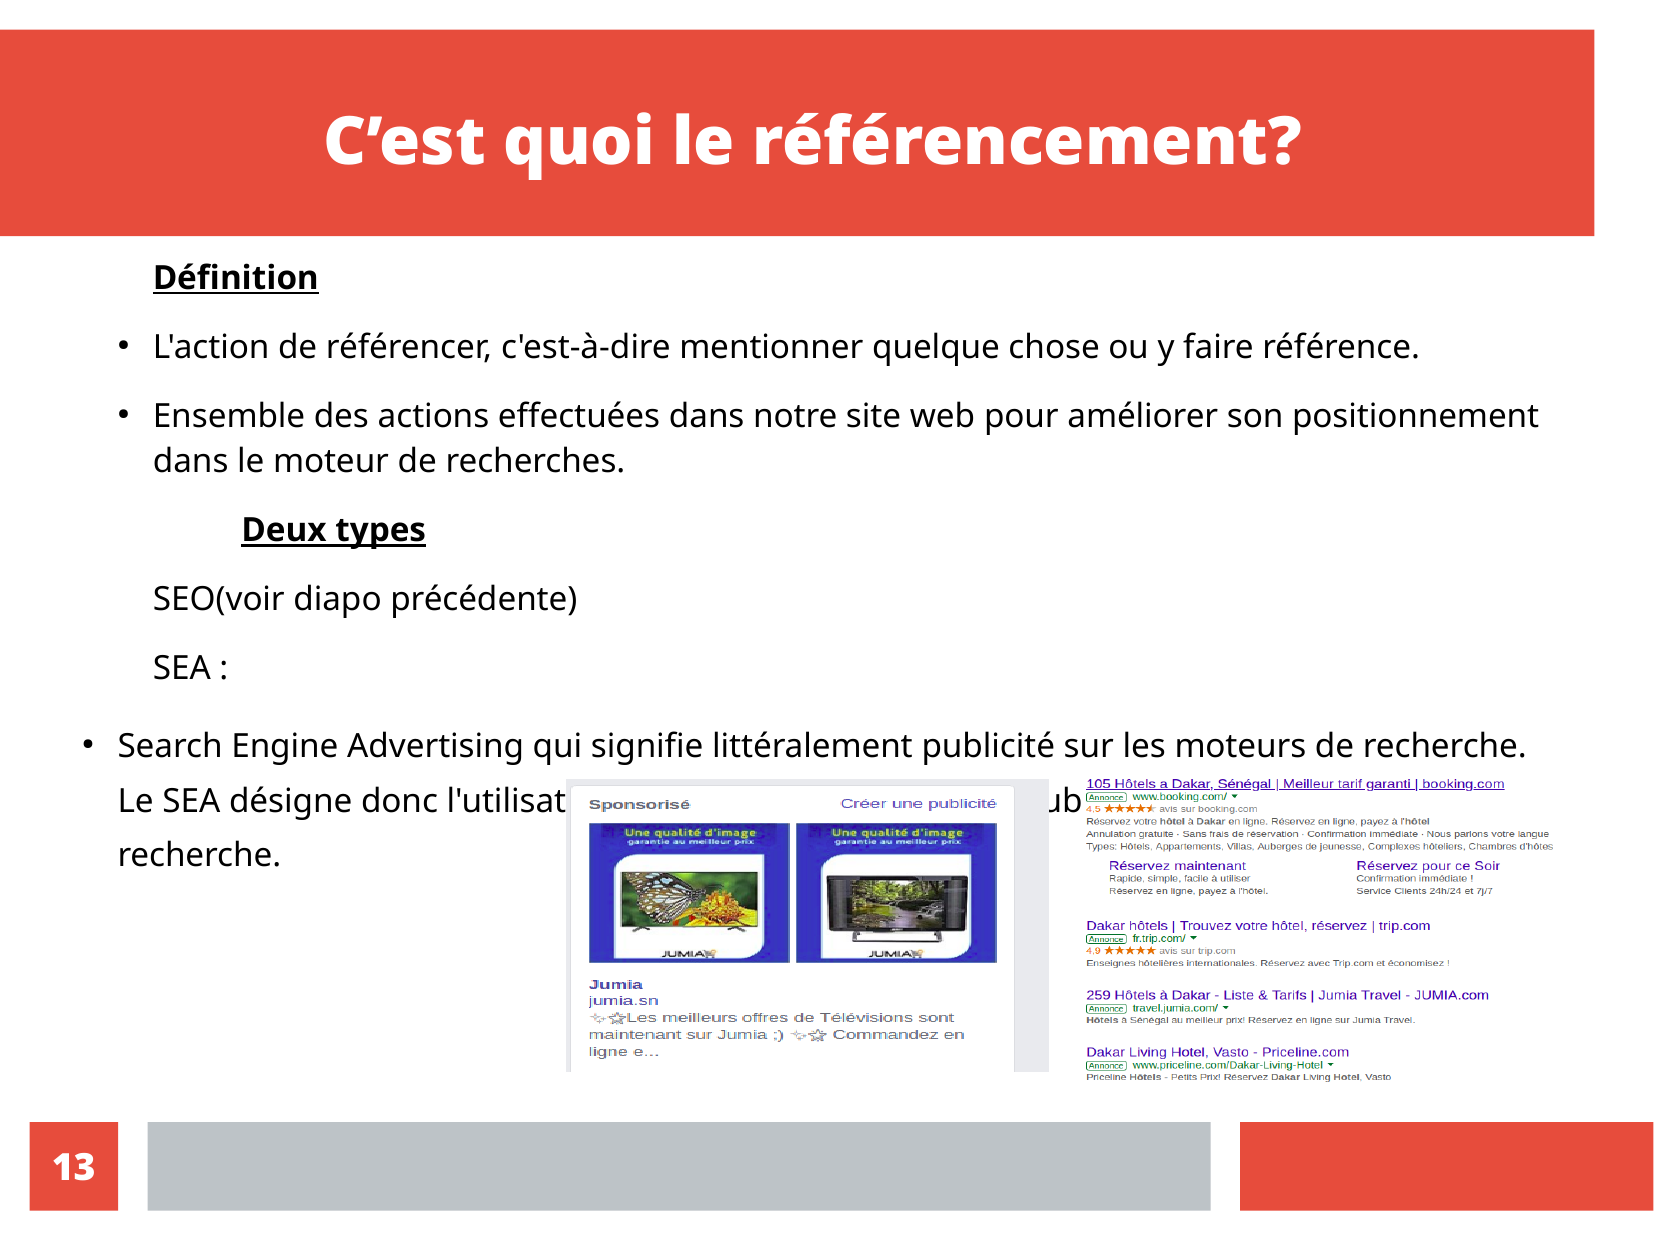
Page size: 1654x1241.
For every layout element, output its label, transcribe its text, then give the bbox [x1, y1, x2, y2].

title C’est quoi le référencement? [211, 36, 1425, 184]
picture [566, 779, 1049, 1073]
list Définition L'action de référencer, c'est-à-dire mentionner quelque chose ou y faire référence. Ensemble des actions effectuées dans notre site web pour améliorer son positionnement dans le moteur de recherches. Deux types SEO(voir diapo précédente) SEA : Search Engine Advertising qui signifie littéralement publicité sur les moteurs de recherche. Le SEA désigne donc l'utilisation de liens commerciaux ou publicitaires sur les moteurs de recherche. [82, 253, 1588, 1022]
picture [1085, 772, 1603, 1084]
